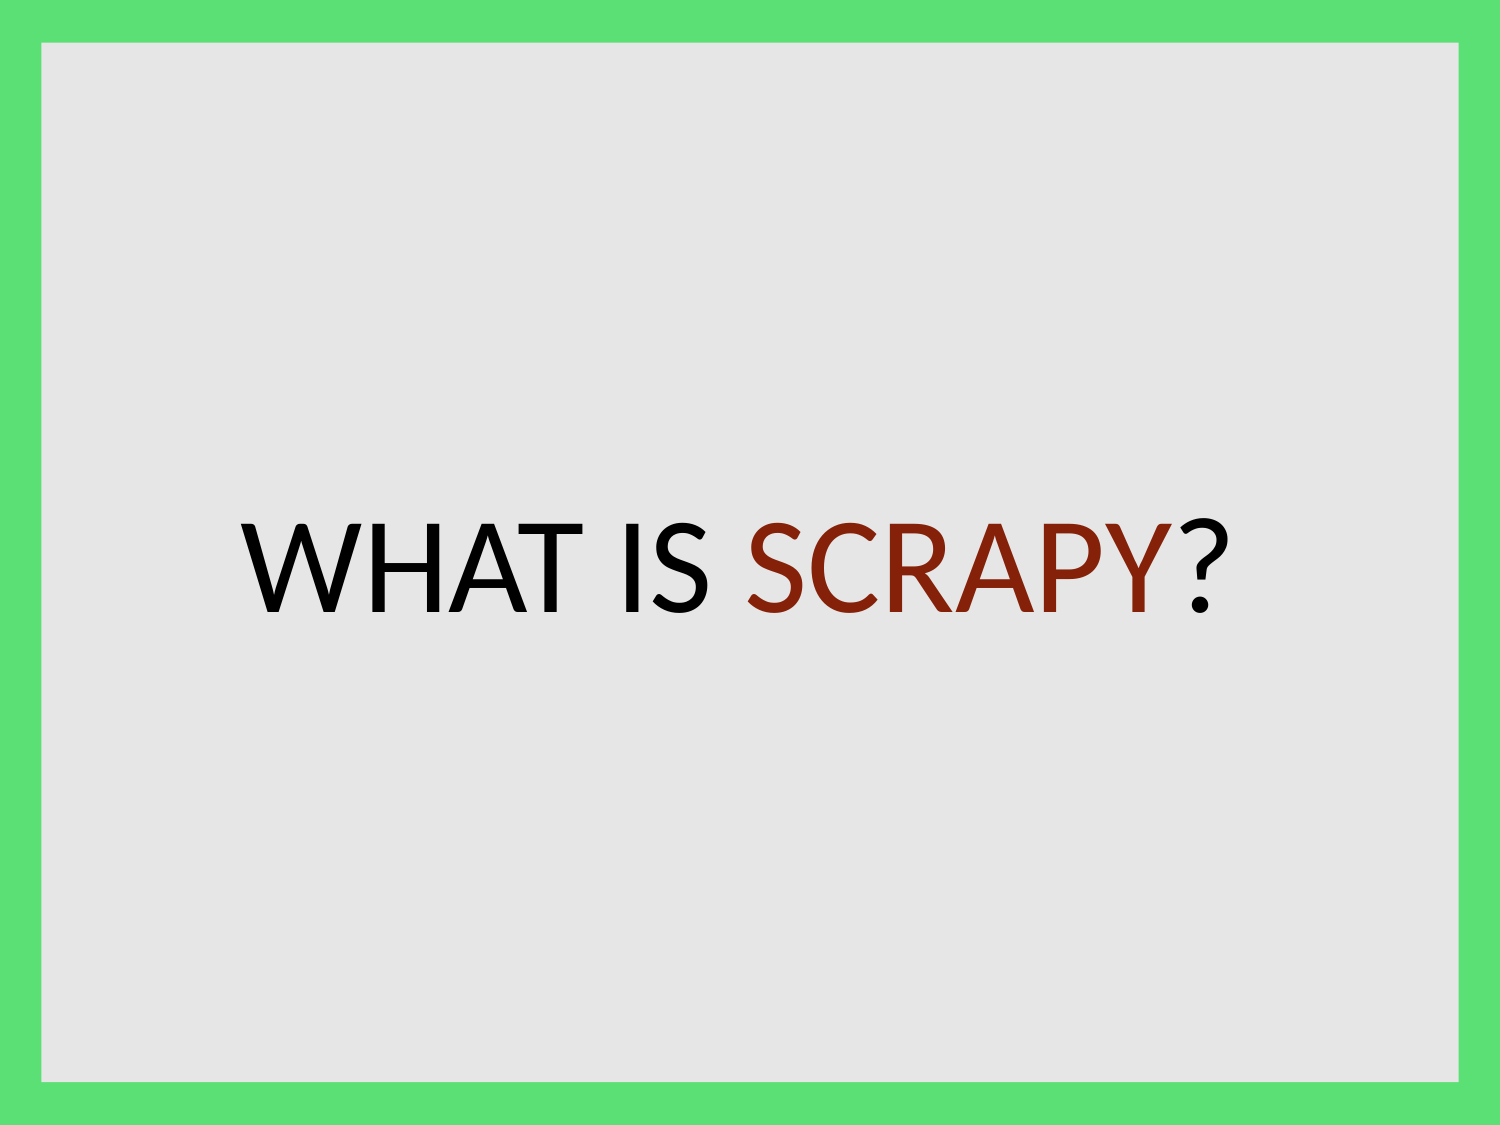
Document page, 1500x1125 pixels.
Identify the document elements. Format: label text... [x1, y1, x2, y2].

text_box [41, 42, 1459, 1083]
text_box WHAT IS SCRAPY? [41, 468, 1436, 648]
